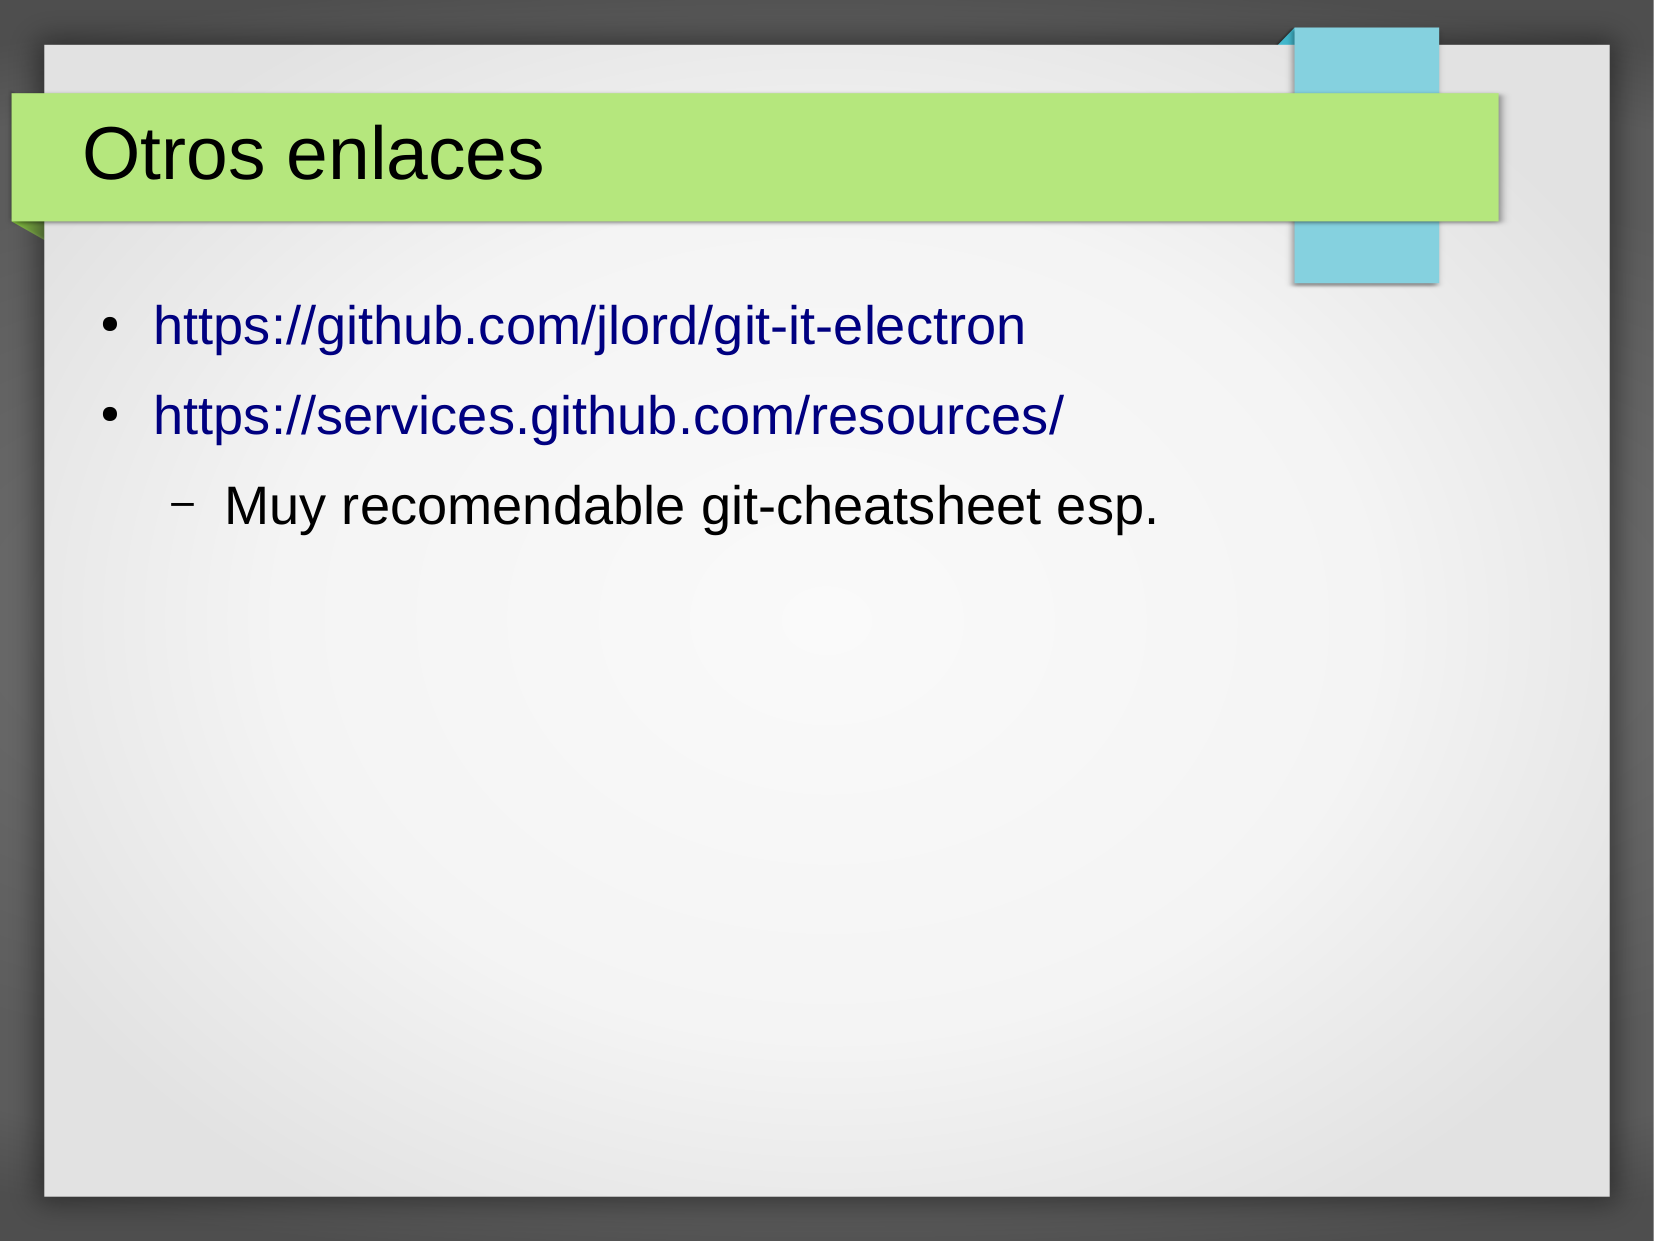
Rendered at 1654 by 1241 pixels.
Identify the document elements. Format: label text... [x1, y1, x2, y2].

title Otros enlaces [82, 94, 1264, 213]
list https://github.com/jlord/git-it-electron https://services.github.com/resources/ Muy recomendable git-cheatsheet esp. [82, 295, 1571, 1015]
picture [0, 0, 1654, 1241]
